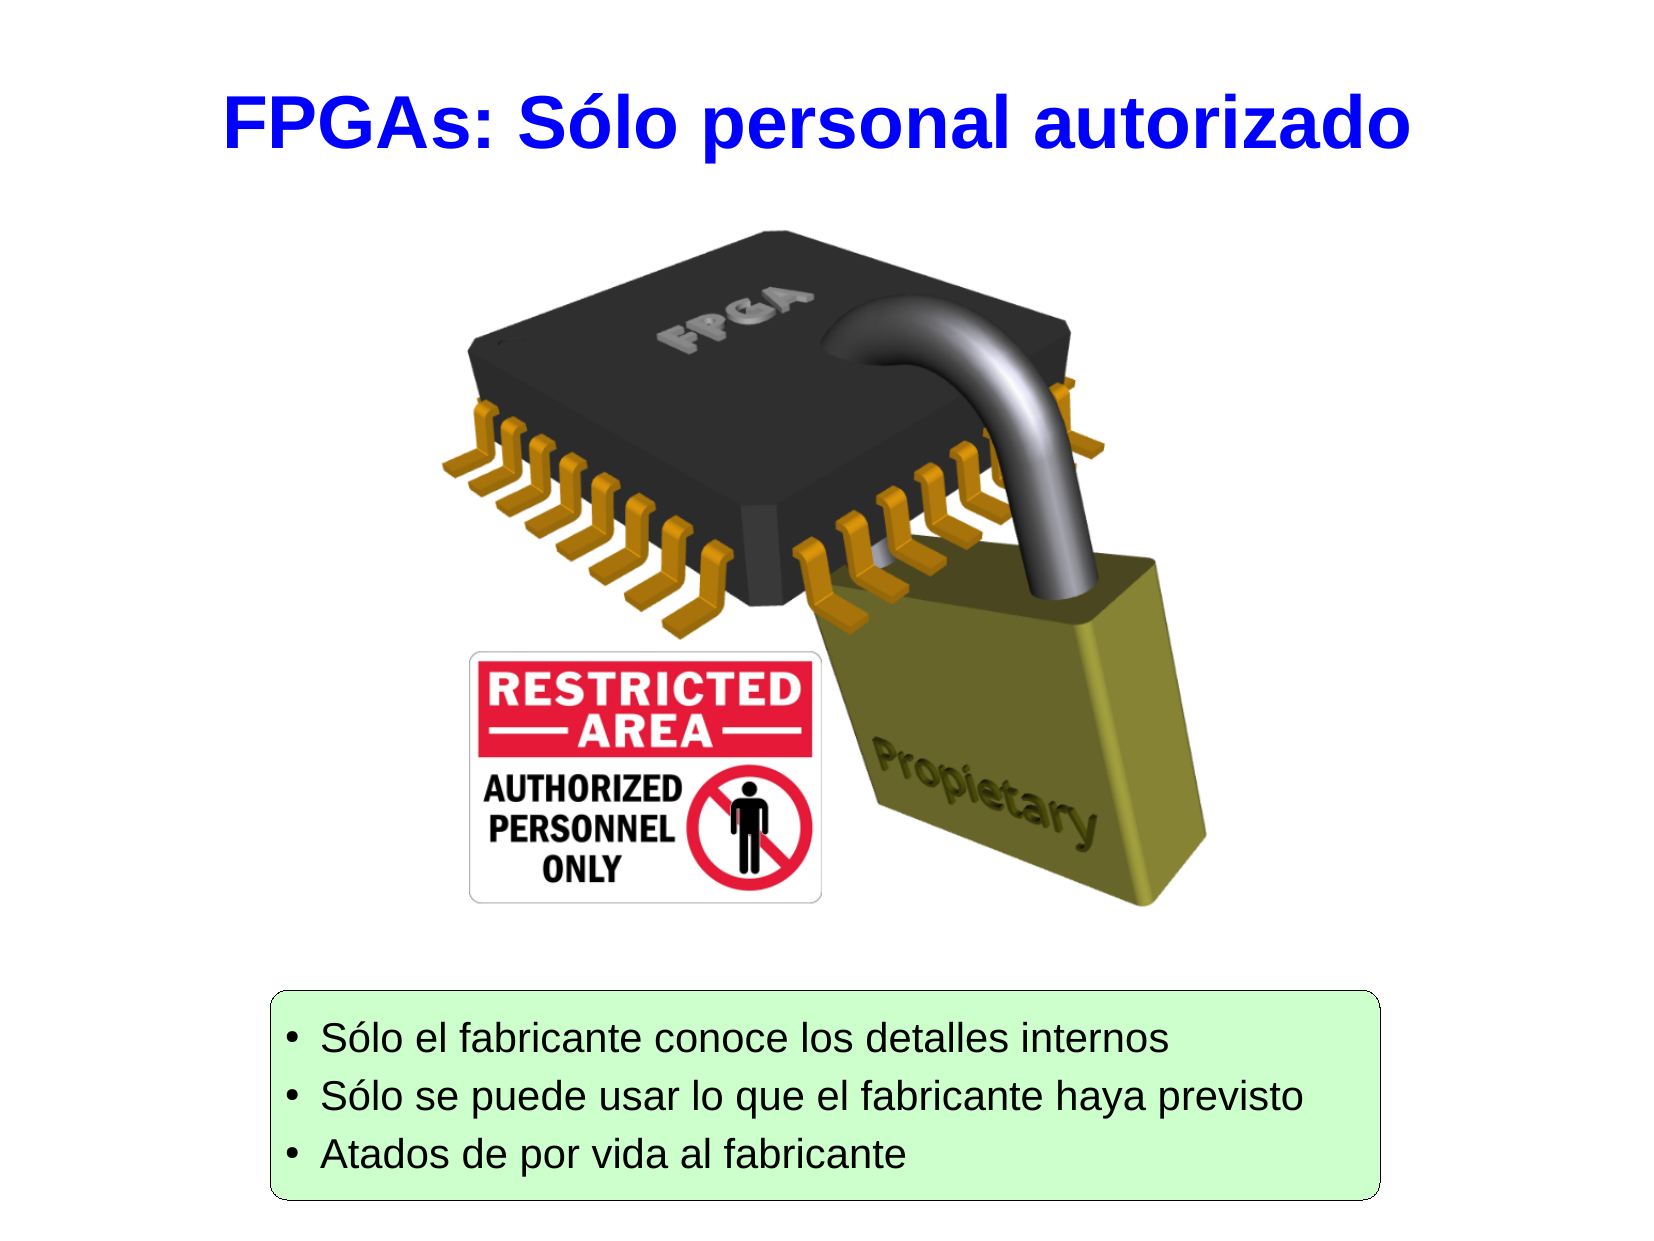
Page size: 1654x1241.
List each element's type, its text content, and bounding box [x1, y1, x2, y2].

text_box [270, 990, 1381, 1201]
text_box FPGAs: Sólo personal autorizado [90, 73, 1546, 211]
text_box Sólo el fabricante conoce los detalles internos Sólo se puede usar lo que el fabricante haya previsto Atados de por vida al fabricante [270, 1007, 1351, 1186]
picture [390, 211, 1258, 990]
